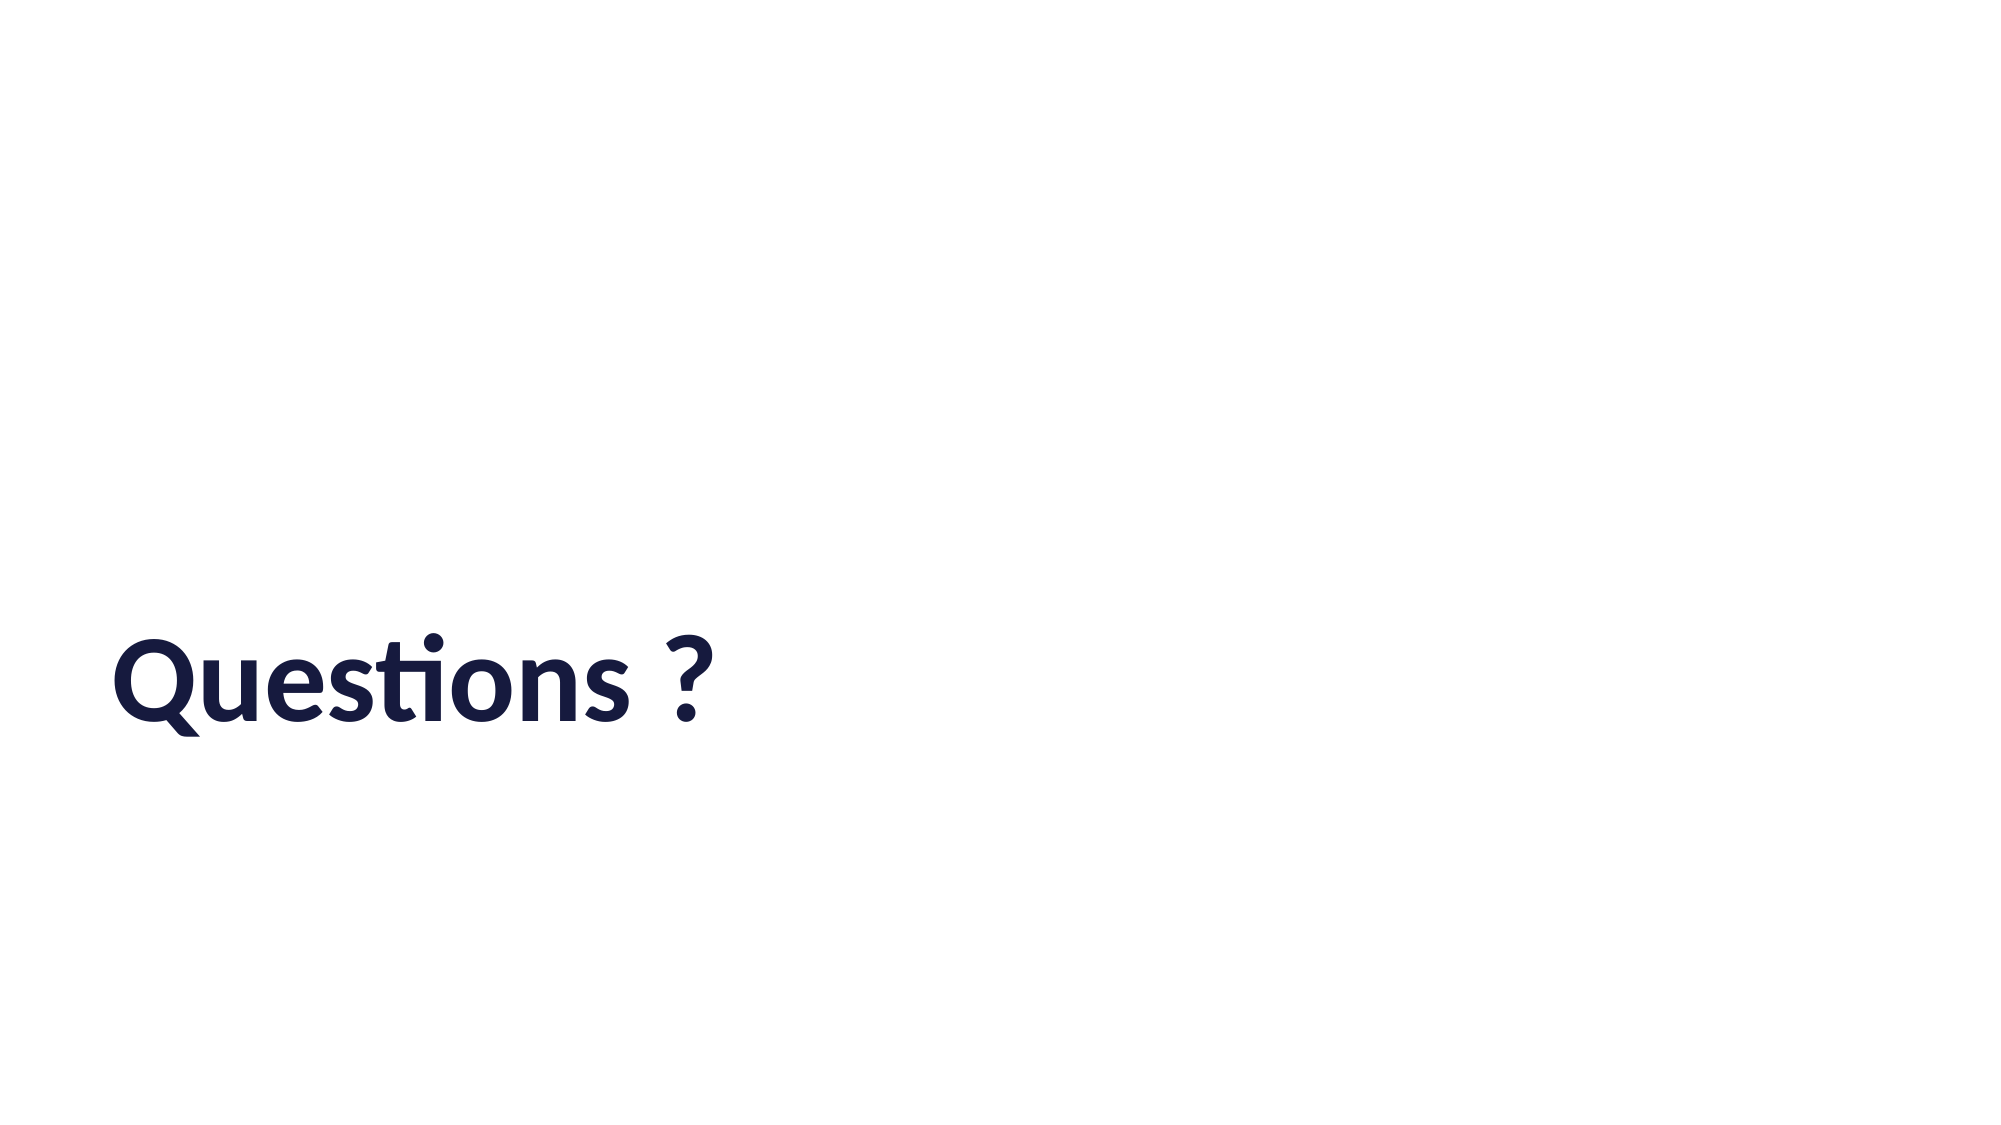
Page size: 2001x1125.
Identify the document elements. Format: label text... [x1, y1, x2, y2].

title Questions ? [111, 280, 1889, 749]
